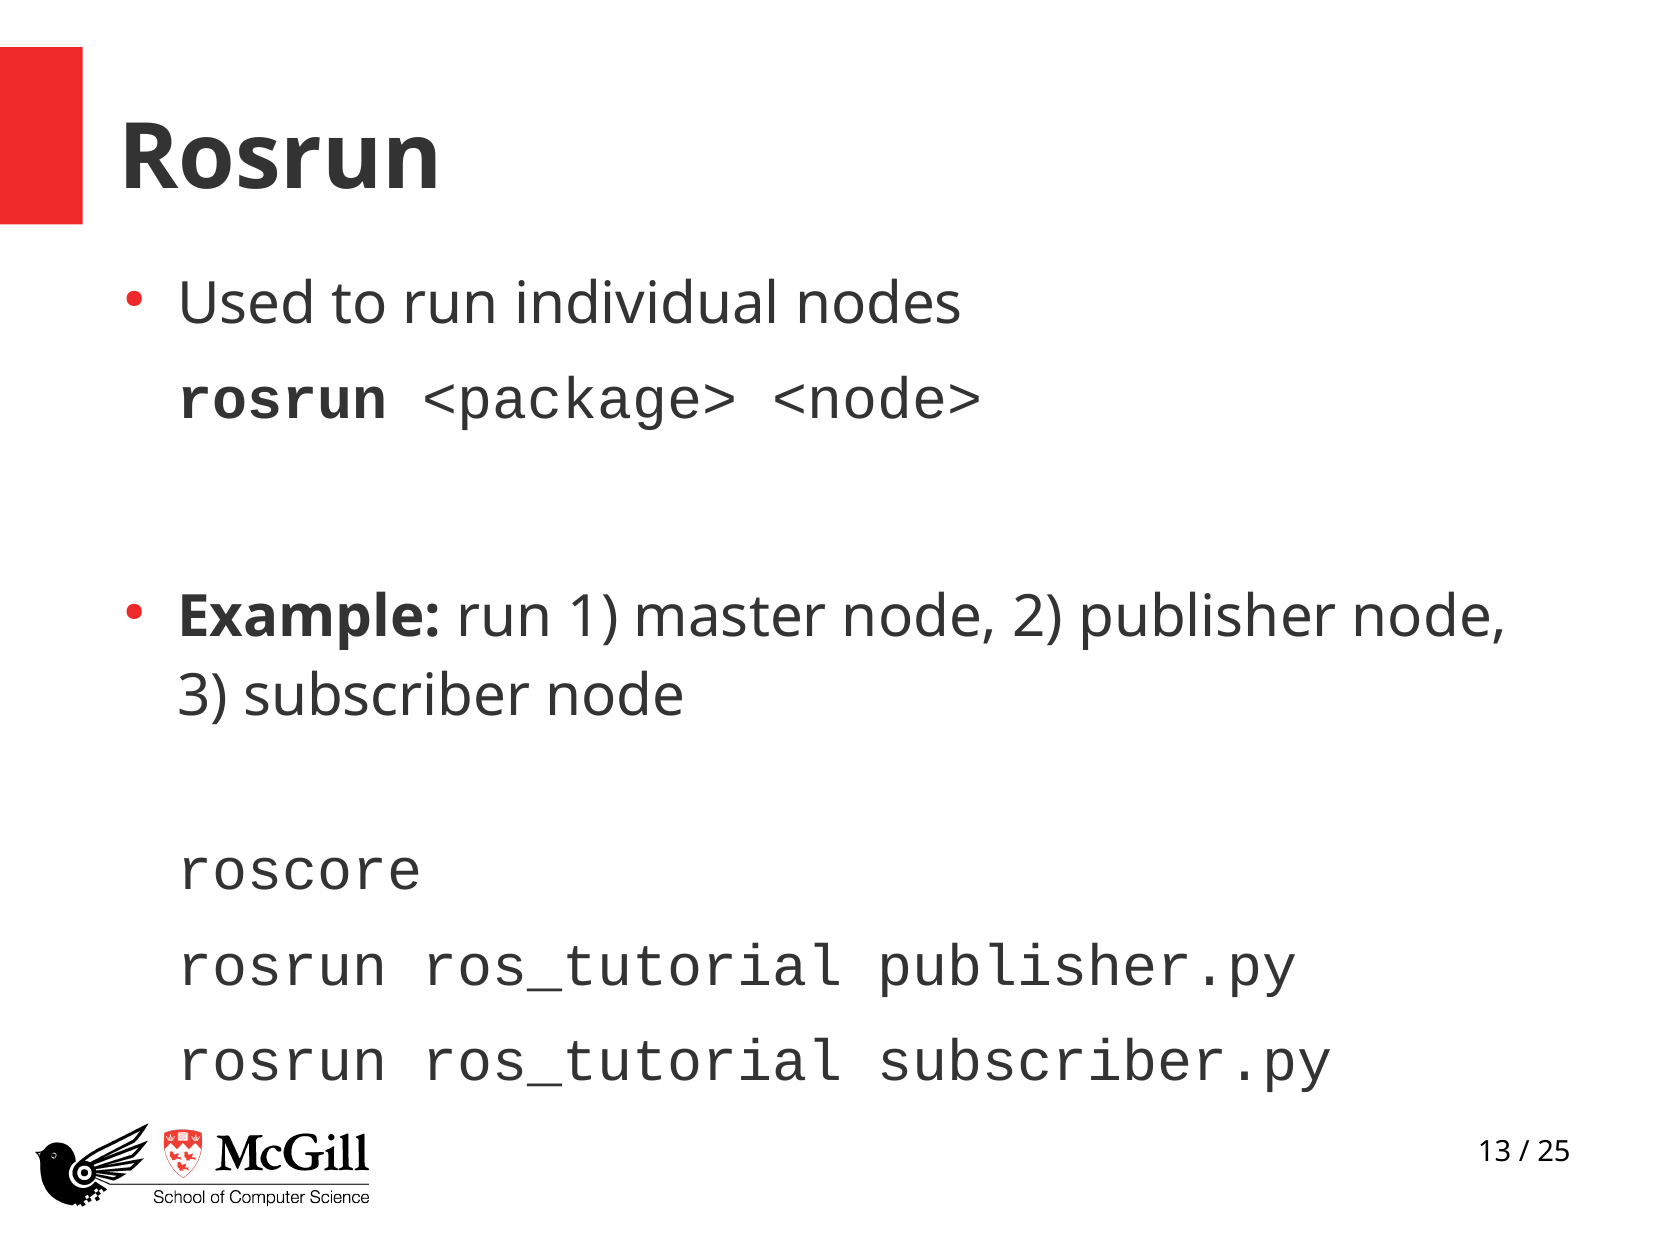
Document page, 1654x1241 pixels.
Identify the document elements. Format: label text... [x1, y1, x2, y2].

title Rosrun [118, 49, 1571, 257]
list Used to run individual nodes rosrun <package> <node> Example: run 1) master node, 2) publisher node, 3) subscriber node roscore rosrun ros_tutorial publisher.py rosrun ros_tutorial subscriber.py [106, 261, 1524, 733]
picture [35, 1110, 369, 1216]
